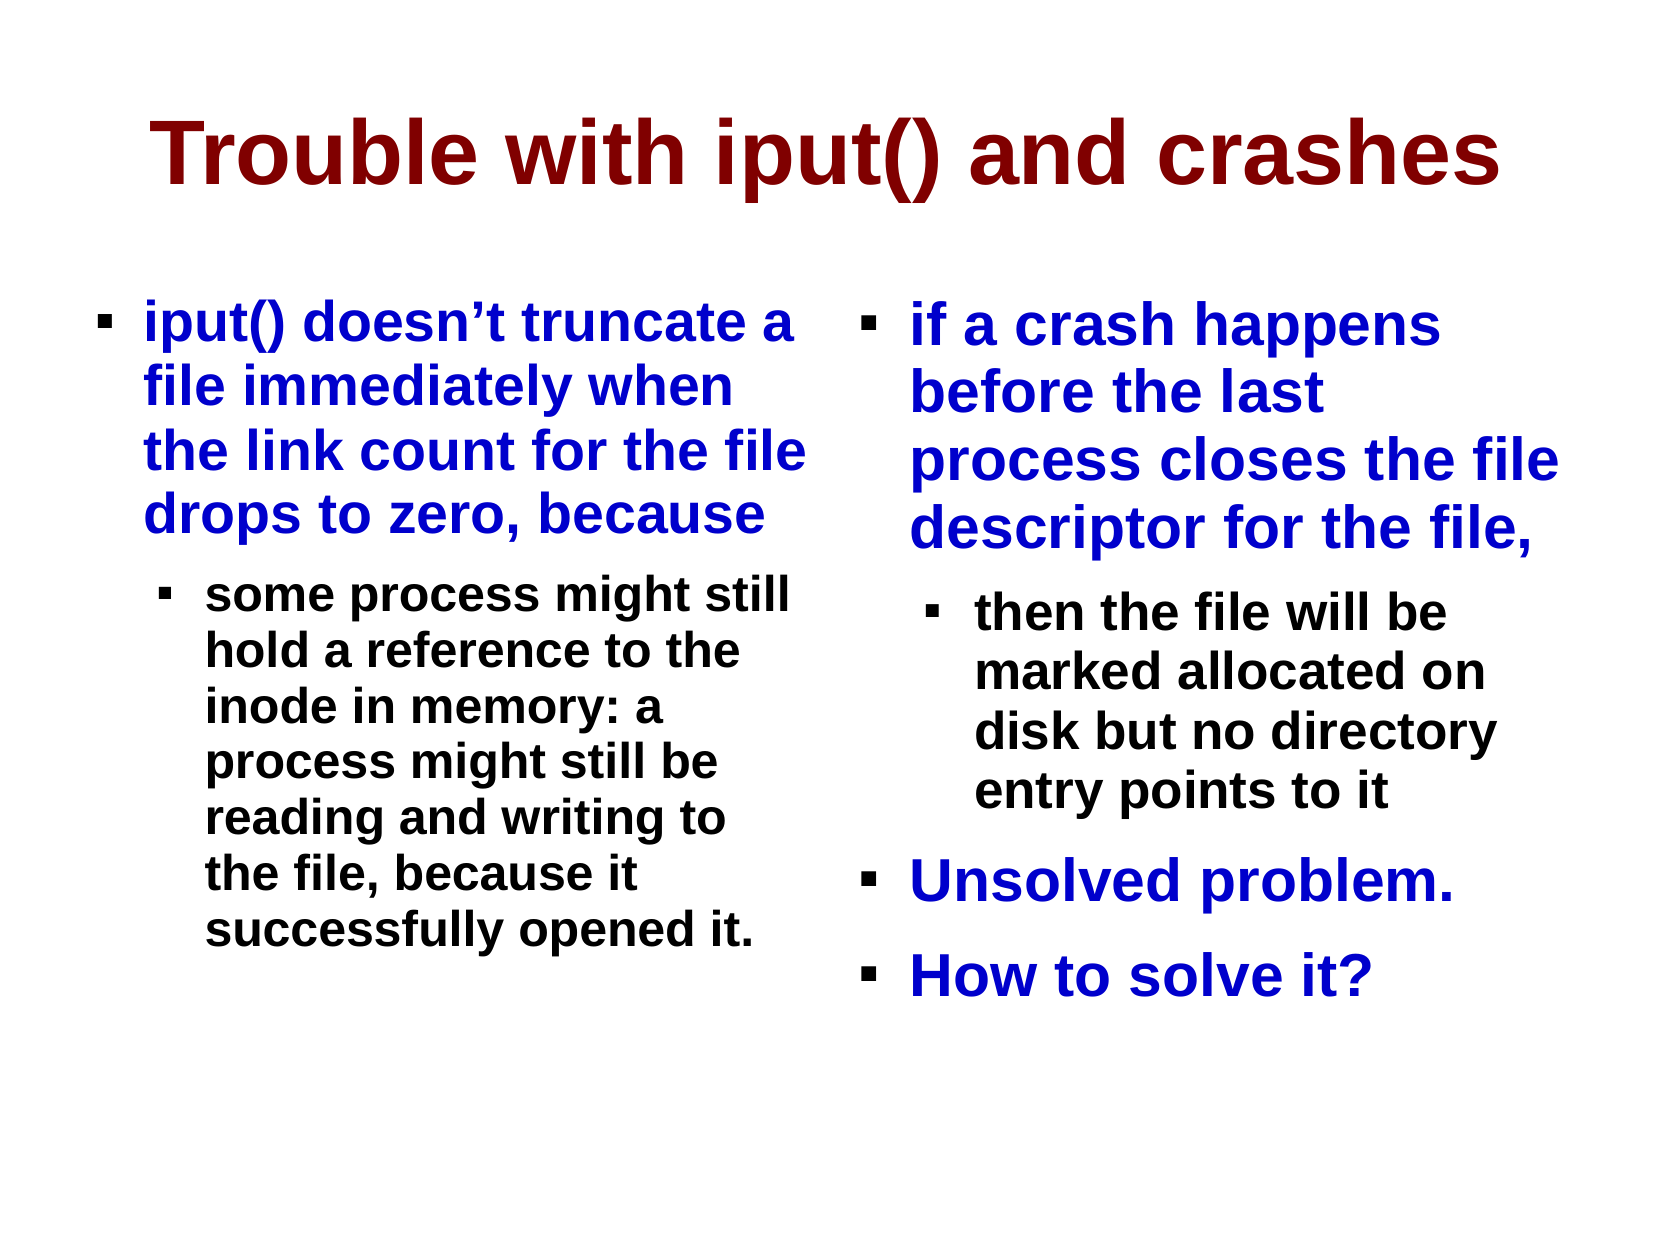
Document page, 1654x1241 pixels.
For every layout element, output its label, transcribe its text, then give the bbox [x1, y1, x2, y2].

list if a crash happens before the last process closes the file descriptor for the file, then the file will be marked allocated on disk but no directory entry points to it Unsolved problem. How to solve it? [845, 290, 1572, 1010]
title Trouble with iput() and crashes [82, 49, 1571, 257]
list iput() doesn’t truncate a file immediately when the link count for the file drops to zero, because some process might still hold a reference to the inode in memory: a process might still be reading and writing to the file, because it successfully opened it. [82, 290, 809, 1010]
